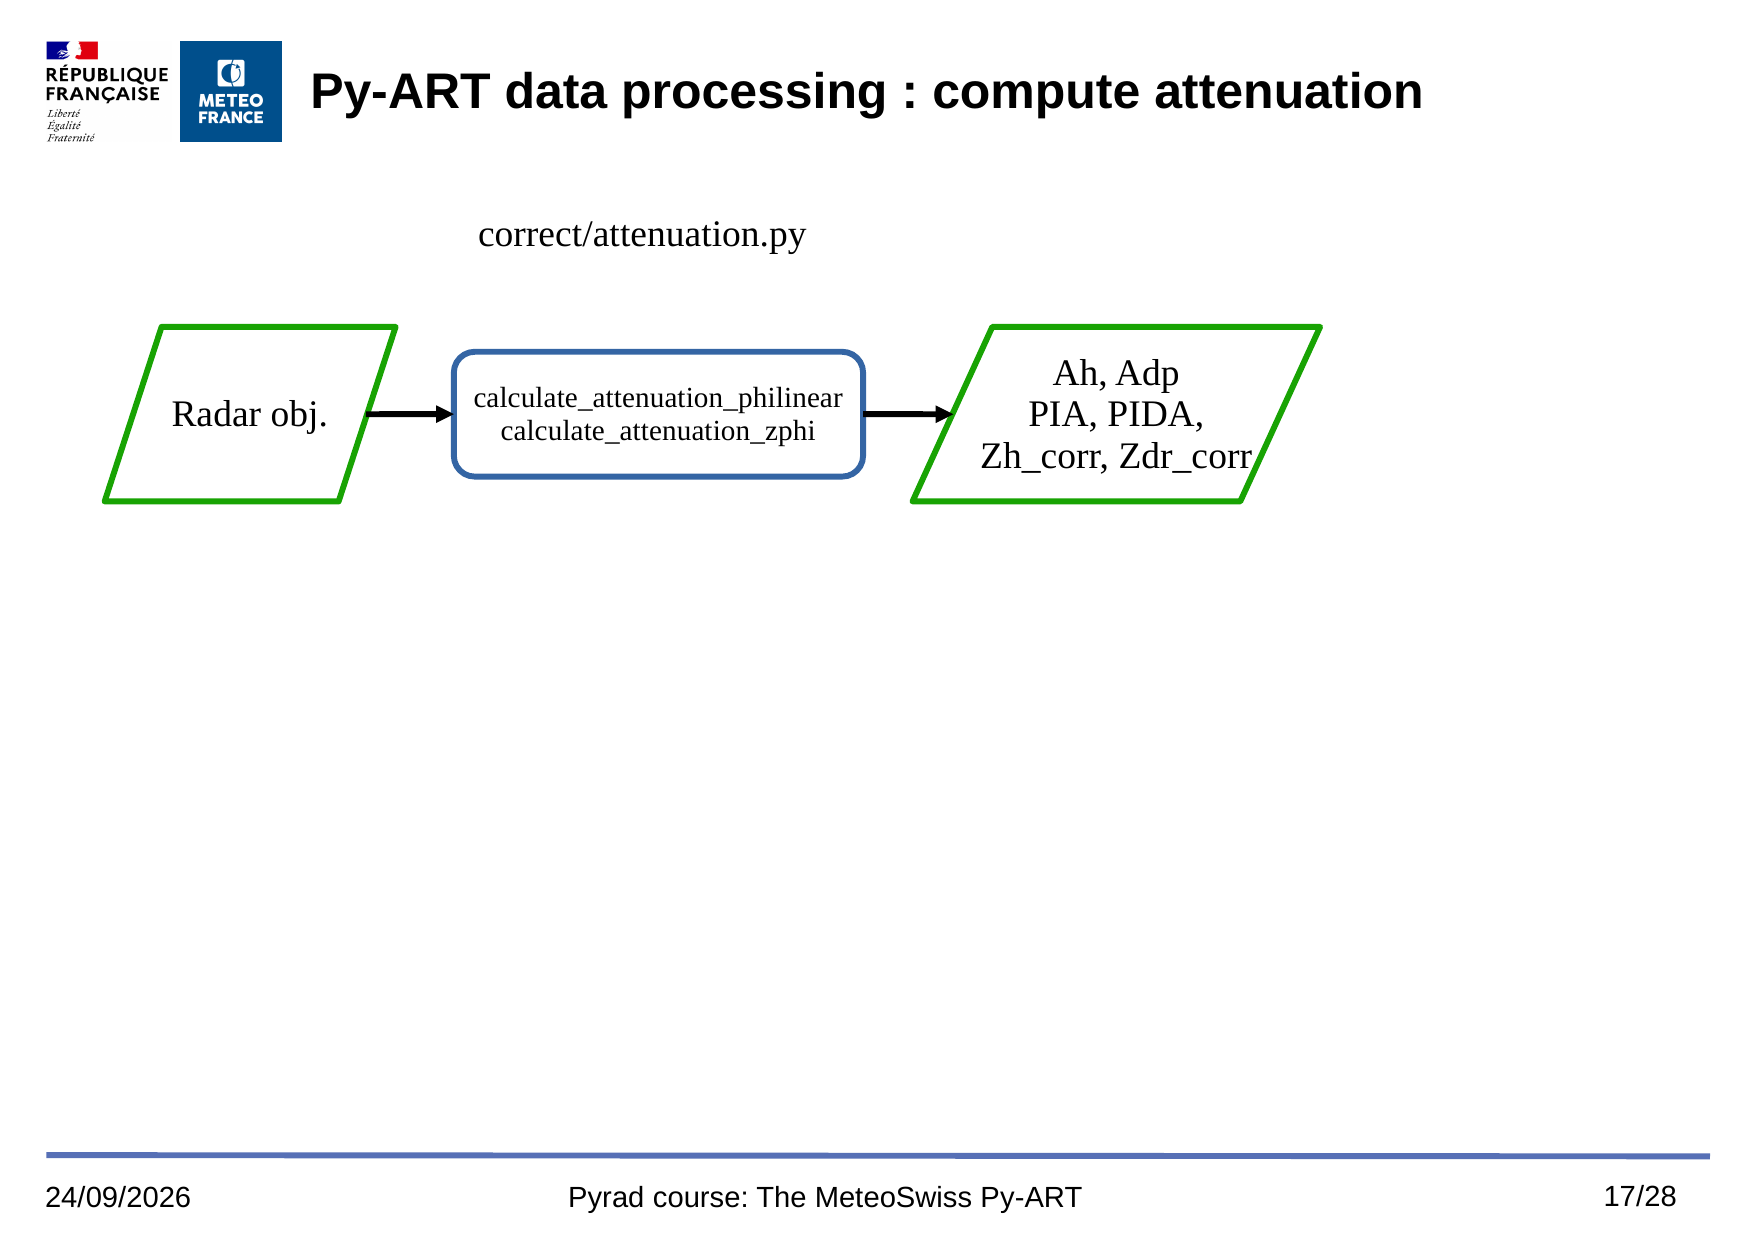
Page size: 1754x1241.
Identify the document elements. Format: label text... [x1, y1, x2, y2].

picture [46, 41, 172, 142]
text_box Radar obj. [104, 326, 396, 502]
text_box Ah, Adp PIA, PIDA, Zh_corr, Zdr_corr [912, 326, 1321, 502]
text_box calculate_attenuation_philinear calculate_attenuation_zphi [453, 351, 864, 477]
picture [180, 41, 282, 142]
title Py-ART data processing : compute attenuation [310, 40, 1697, 142]
text_box correct/attenuation.py [463, 205, 823, 263]
